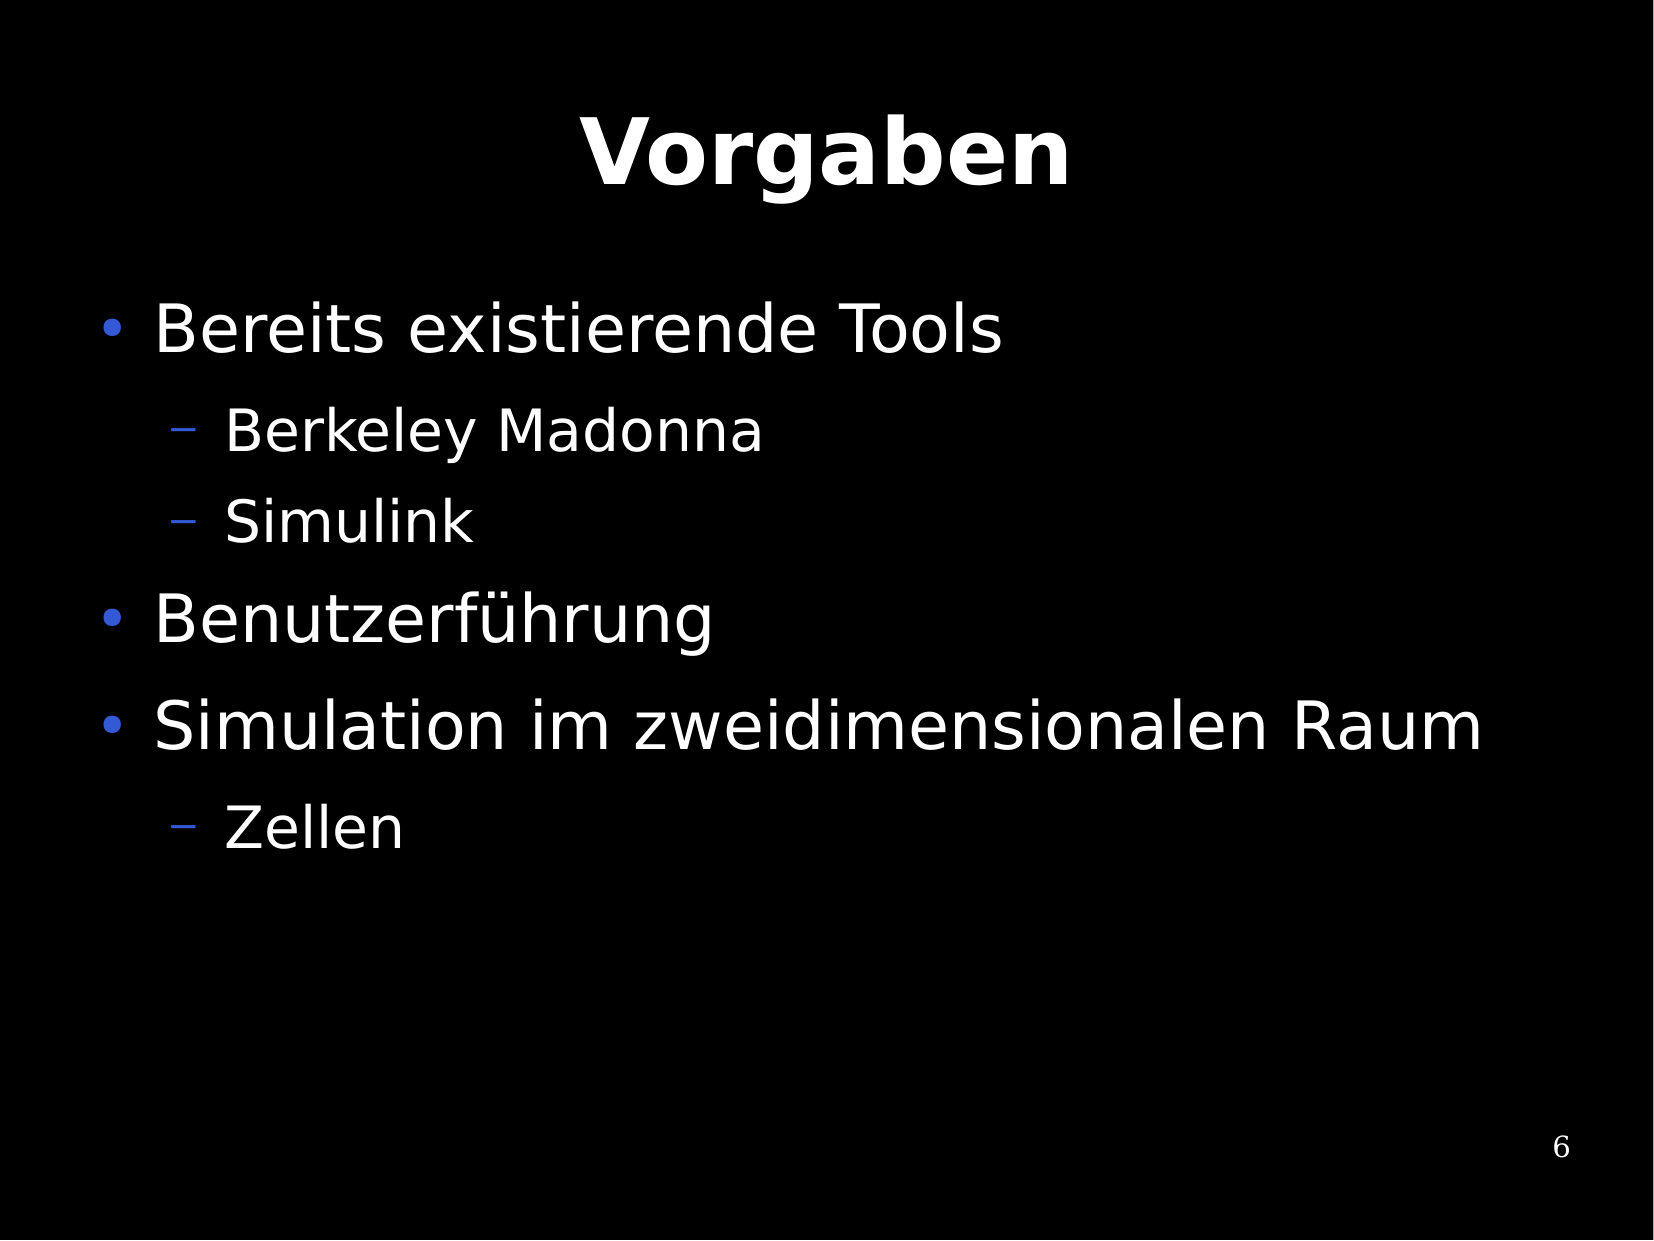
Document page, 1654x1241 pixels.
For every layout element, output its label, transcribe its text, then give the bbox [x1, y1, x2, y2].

title Vorgaben [82, 49, 1571, 257]
list Bereits existierende Tools Berkeley Madonna Simulink Benutzerführung Simulation im zweidimensionalen Raum Zellen [82, 290, 1538, 1010]
